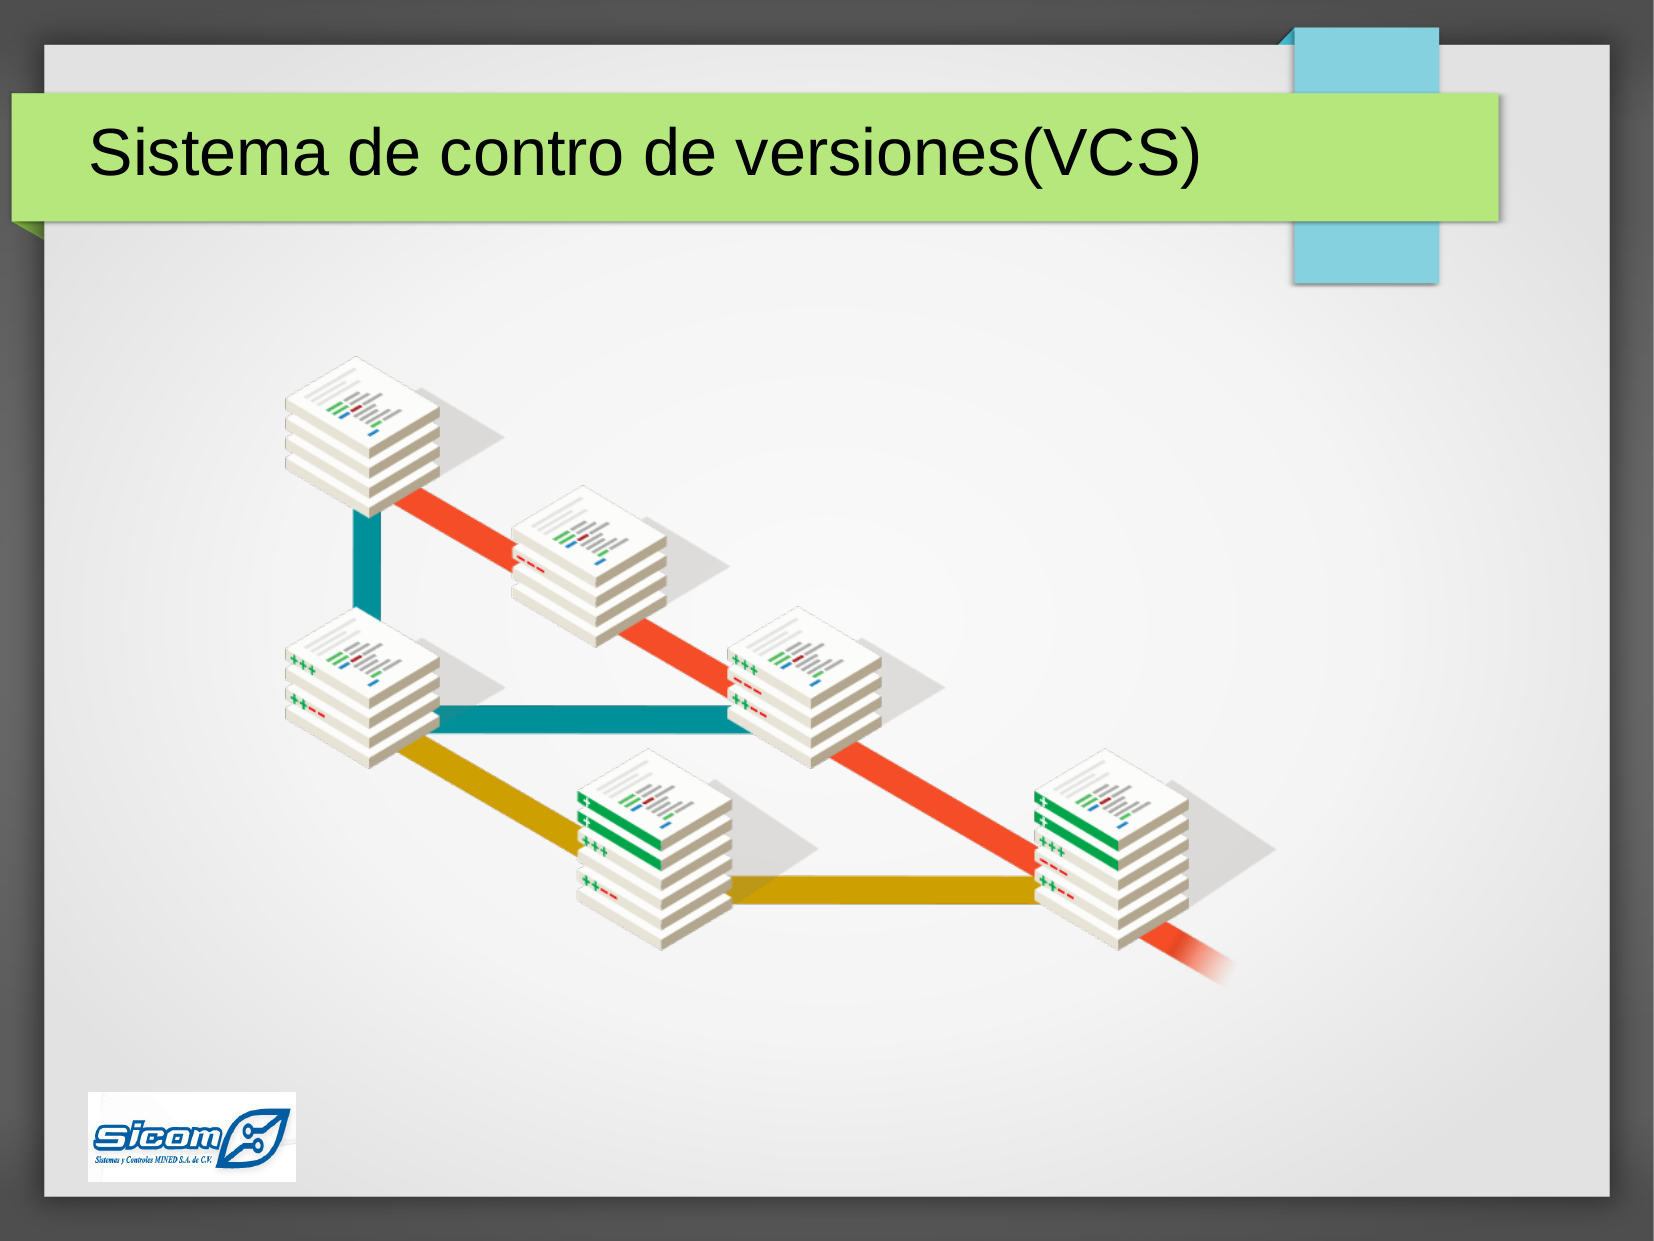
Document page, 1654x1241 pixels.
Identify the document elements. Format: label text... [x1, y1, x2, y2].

picture [0, 0, 1654, 1241]
title Sistema de contro de versiones(VCS) [88, 93, 1270, 212]
